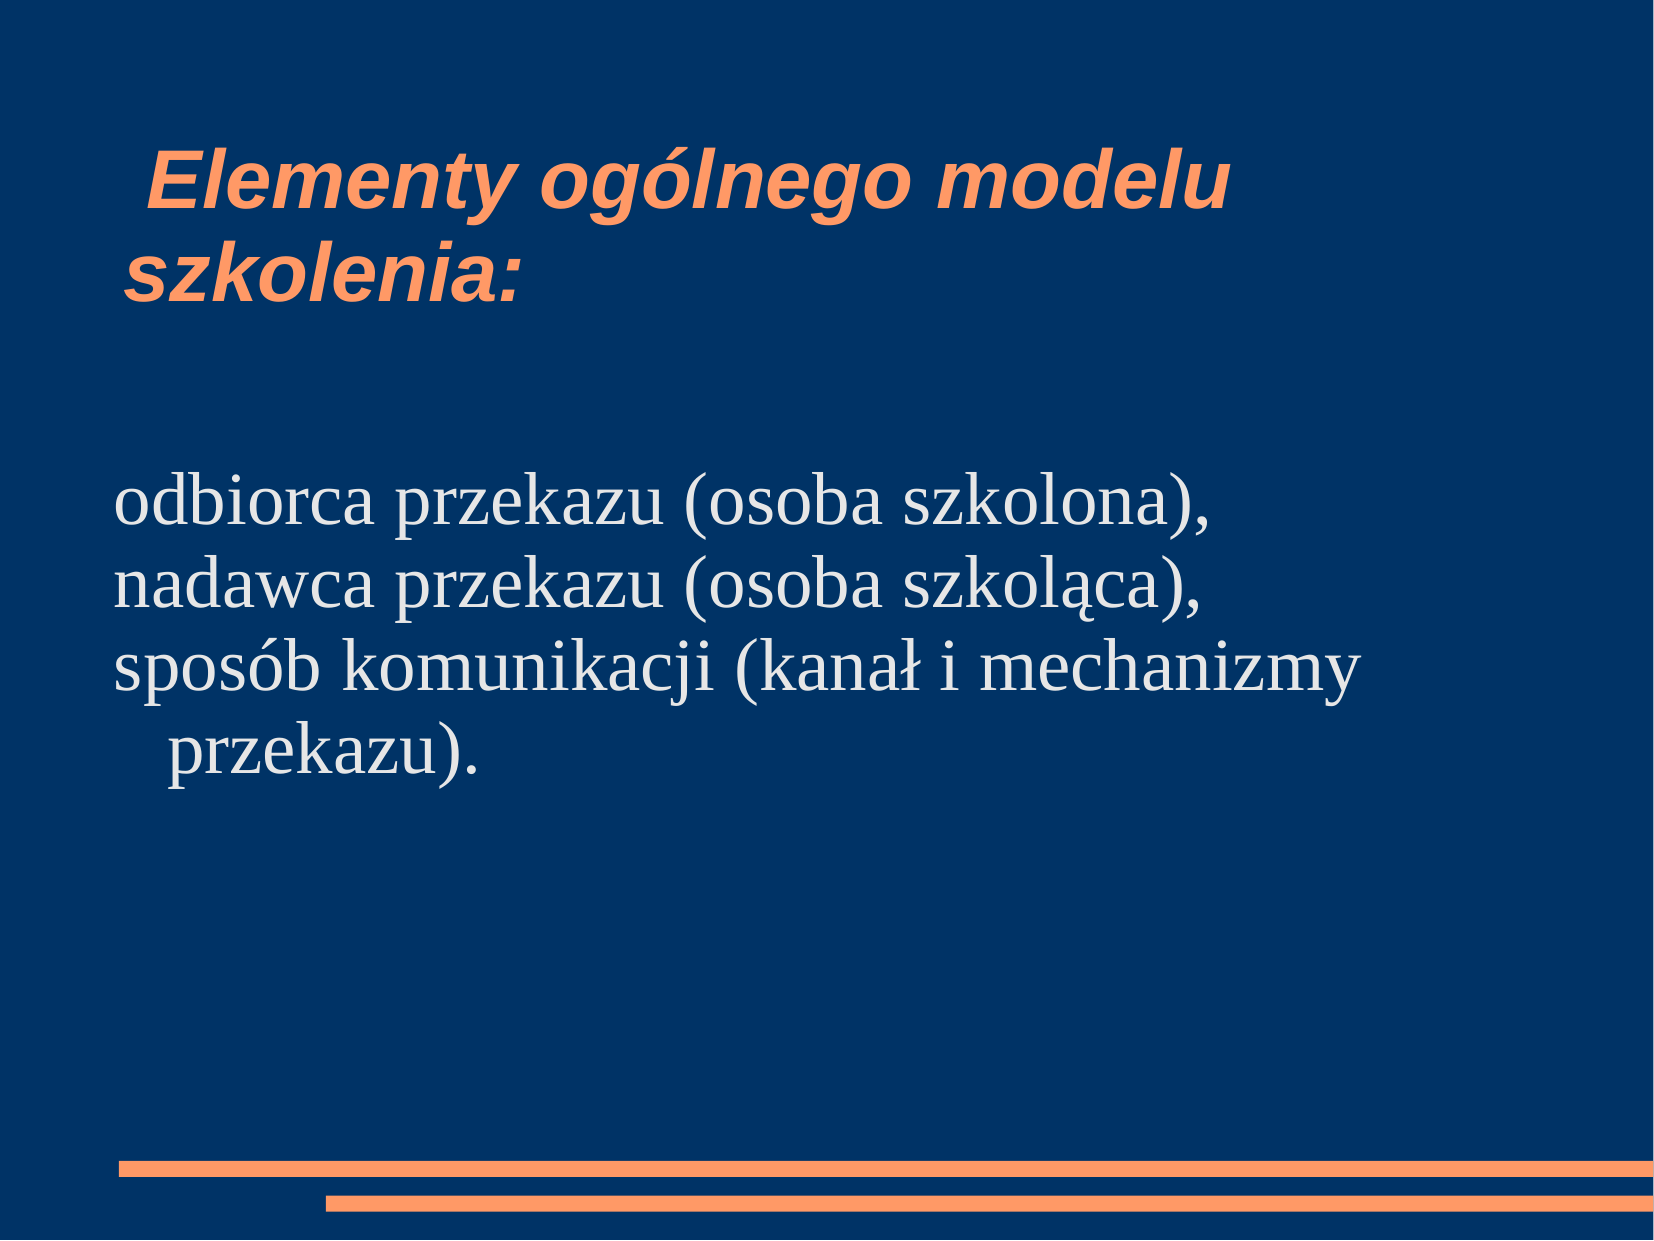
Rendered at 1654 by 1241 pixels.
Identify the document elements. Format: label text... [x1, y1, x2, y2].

list odbiorca przekazu (osoba szkolona), nadawca przekazu (osoba szkoląca), sposób komunikacji (kanał i mechanizmy przekazu). [96, 383, 1536, 1047]
title Elementy ogólnego modelu szkolenia: [123, 29, 1536, 383]
